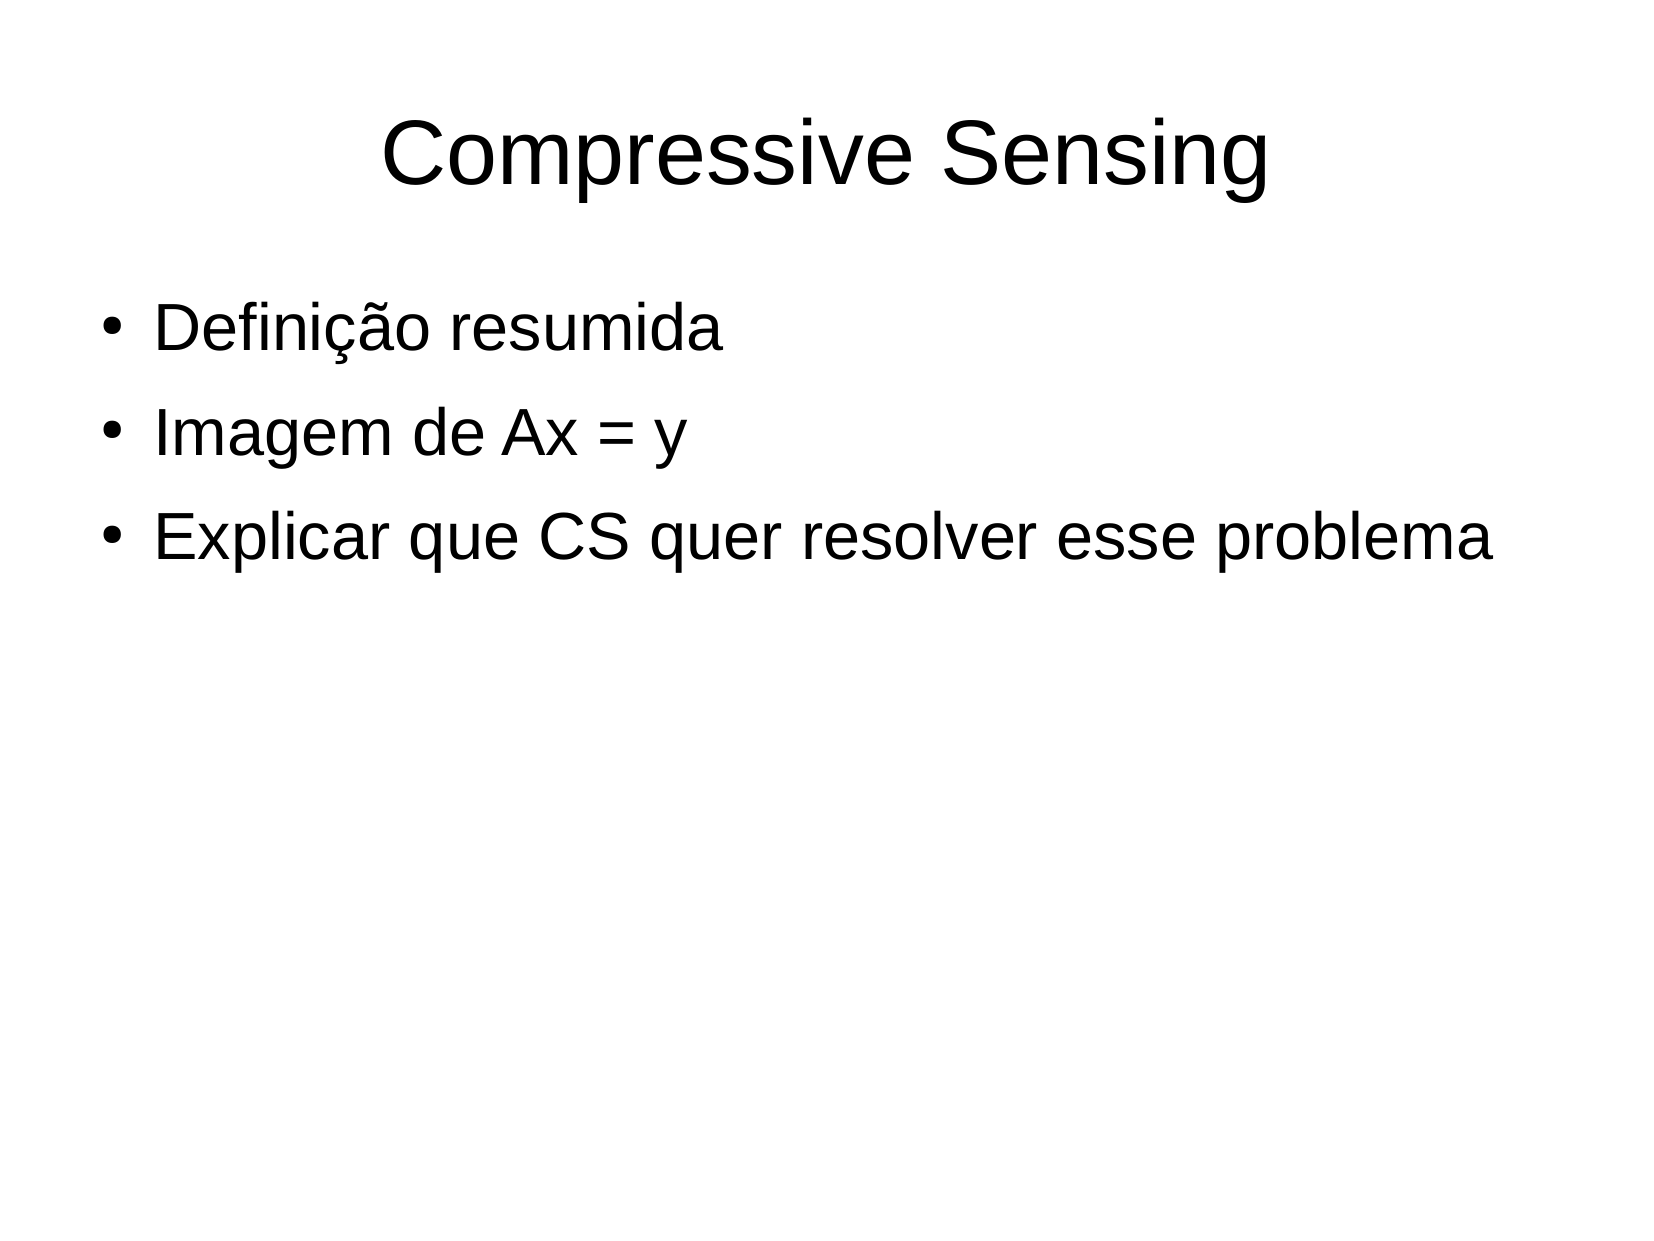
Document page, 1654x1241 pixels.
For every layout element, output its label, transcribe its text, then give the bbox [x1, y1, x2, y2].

title Compressive Sensing [82, 49, 1571, 257]
list Definição resumida Imagem de Ax = y Explicar que CS quer resolver esse problema [82, 290, 1571, 1109]
